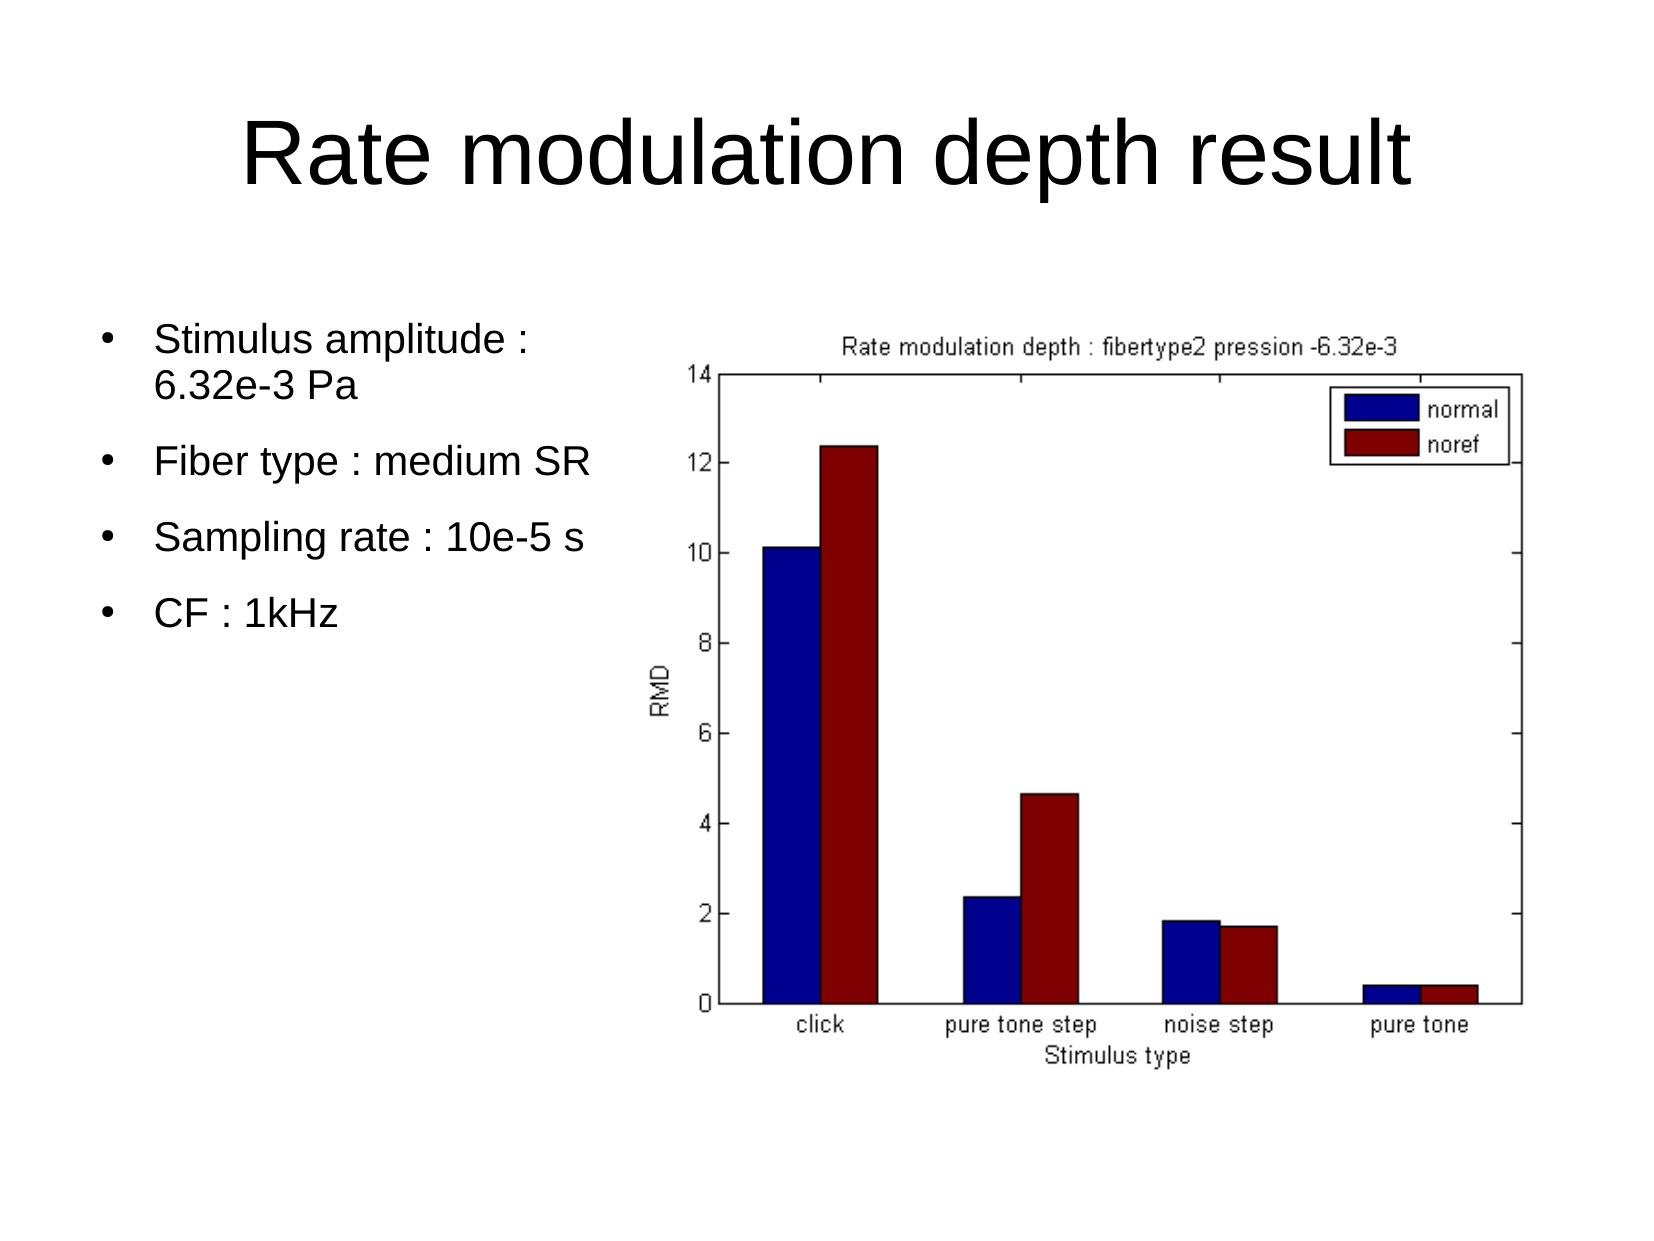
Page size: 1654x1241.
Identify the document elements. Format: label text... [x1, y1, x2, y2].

title Rate modulation depth result [82, 49, 1571, 257]
list Stimulus amplitude : 6.32e-3 Pa Fiber type : medium SR Sampling rate : 10e-5 s CF : 1kHz [82, 315, 615, 969]
picture [586, 315, 1619, 1088]
